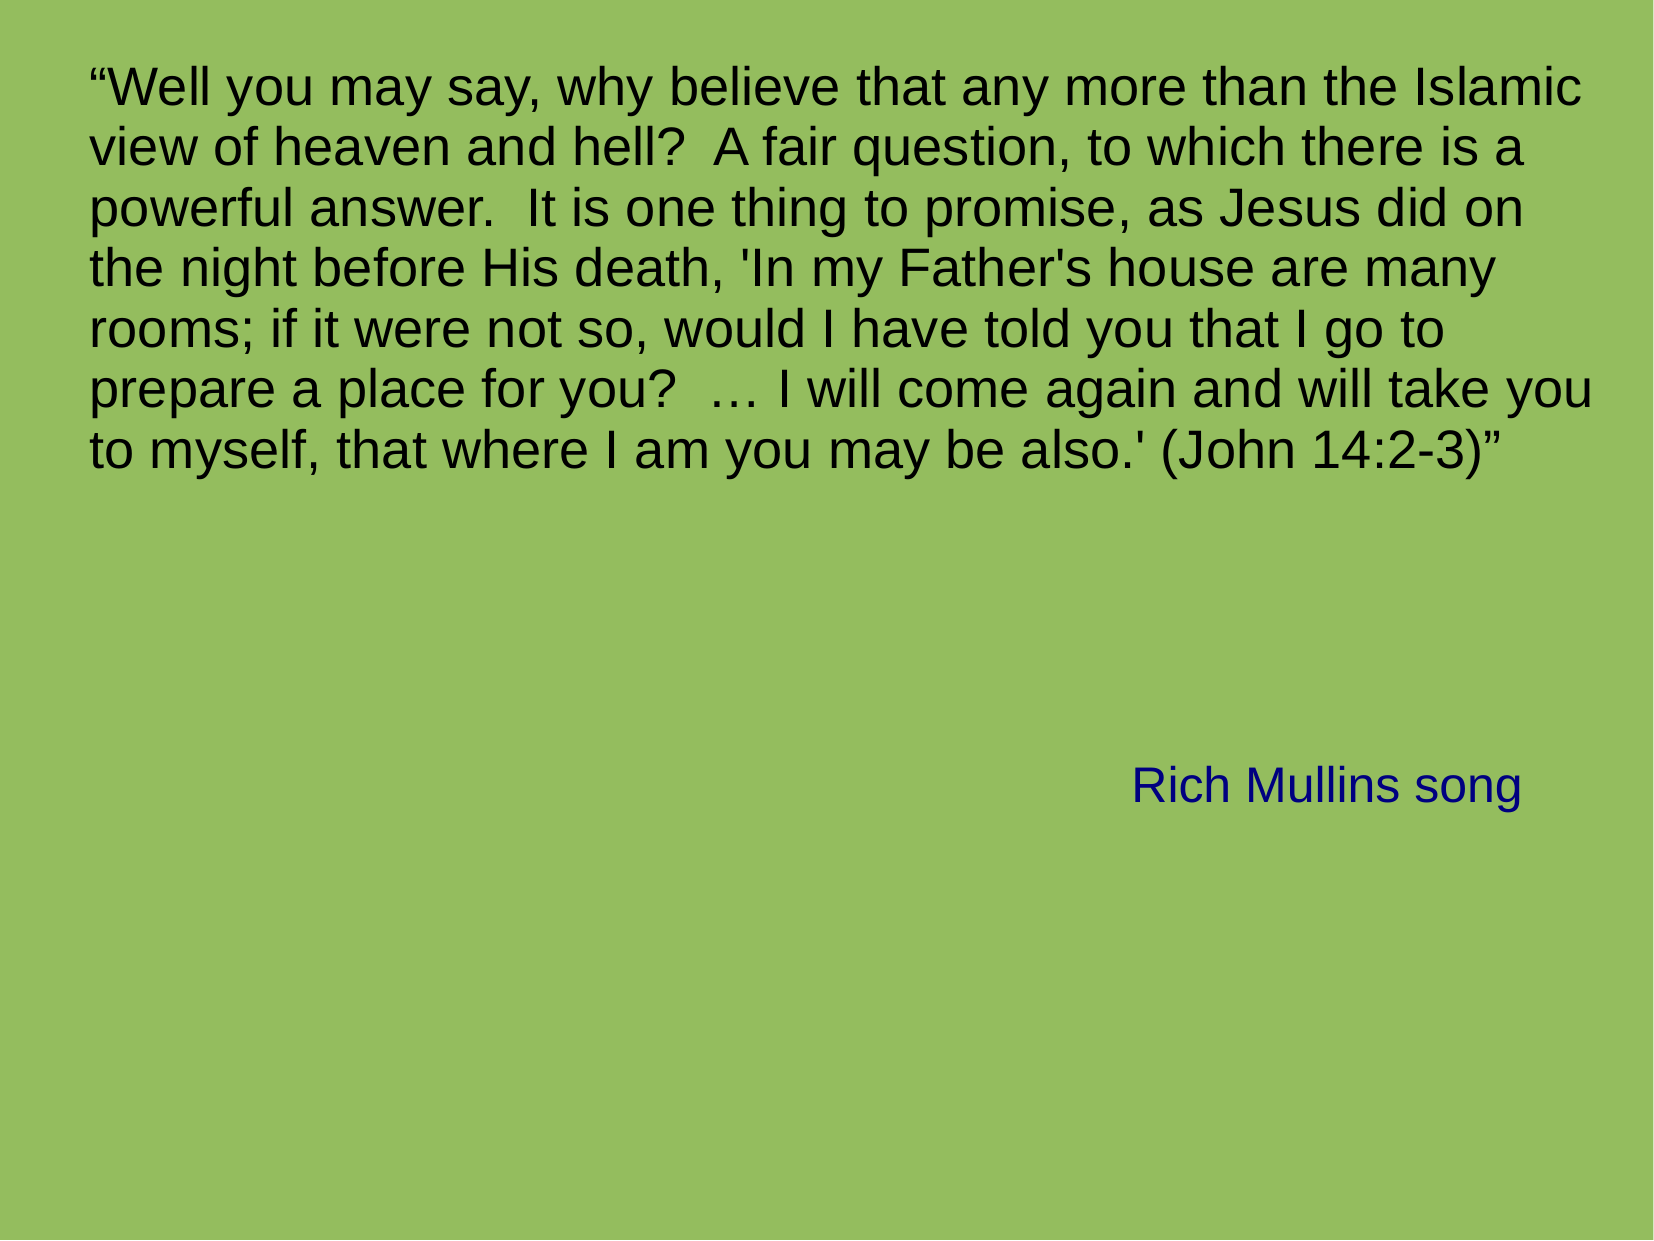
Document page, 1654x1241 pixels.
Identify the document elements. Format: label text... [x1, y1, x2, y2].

text_box Rich Mullins song [1116, 750, 1538, 821]
text_box “Well you may say, why believe that any more than the Islamic view of heaven and hell? A fair question, to which there is a powerful answer. It is one thing to promise, as Jesus did on the night before His death, 'In my Father's house are many rooms; if it were not so, would I have told you that I go to prepare a place for you? … I will come again and will take you to myself, that where I am you may be also.' (John 14:2-3)” [75, 48, 1613, 488]
